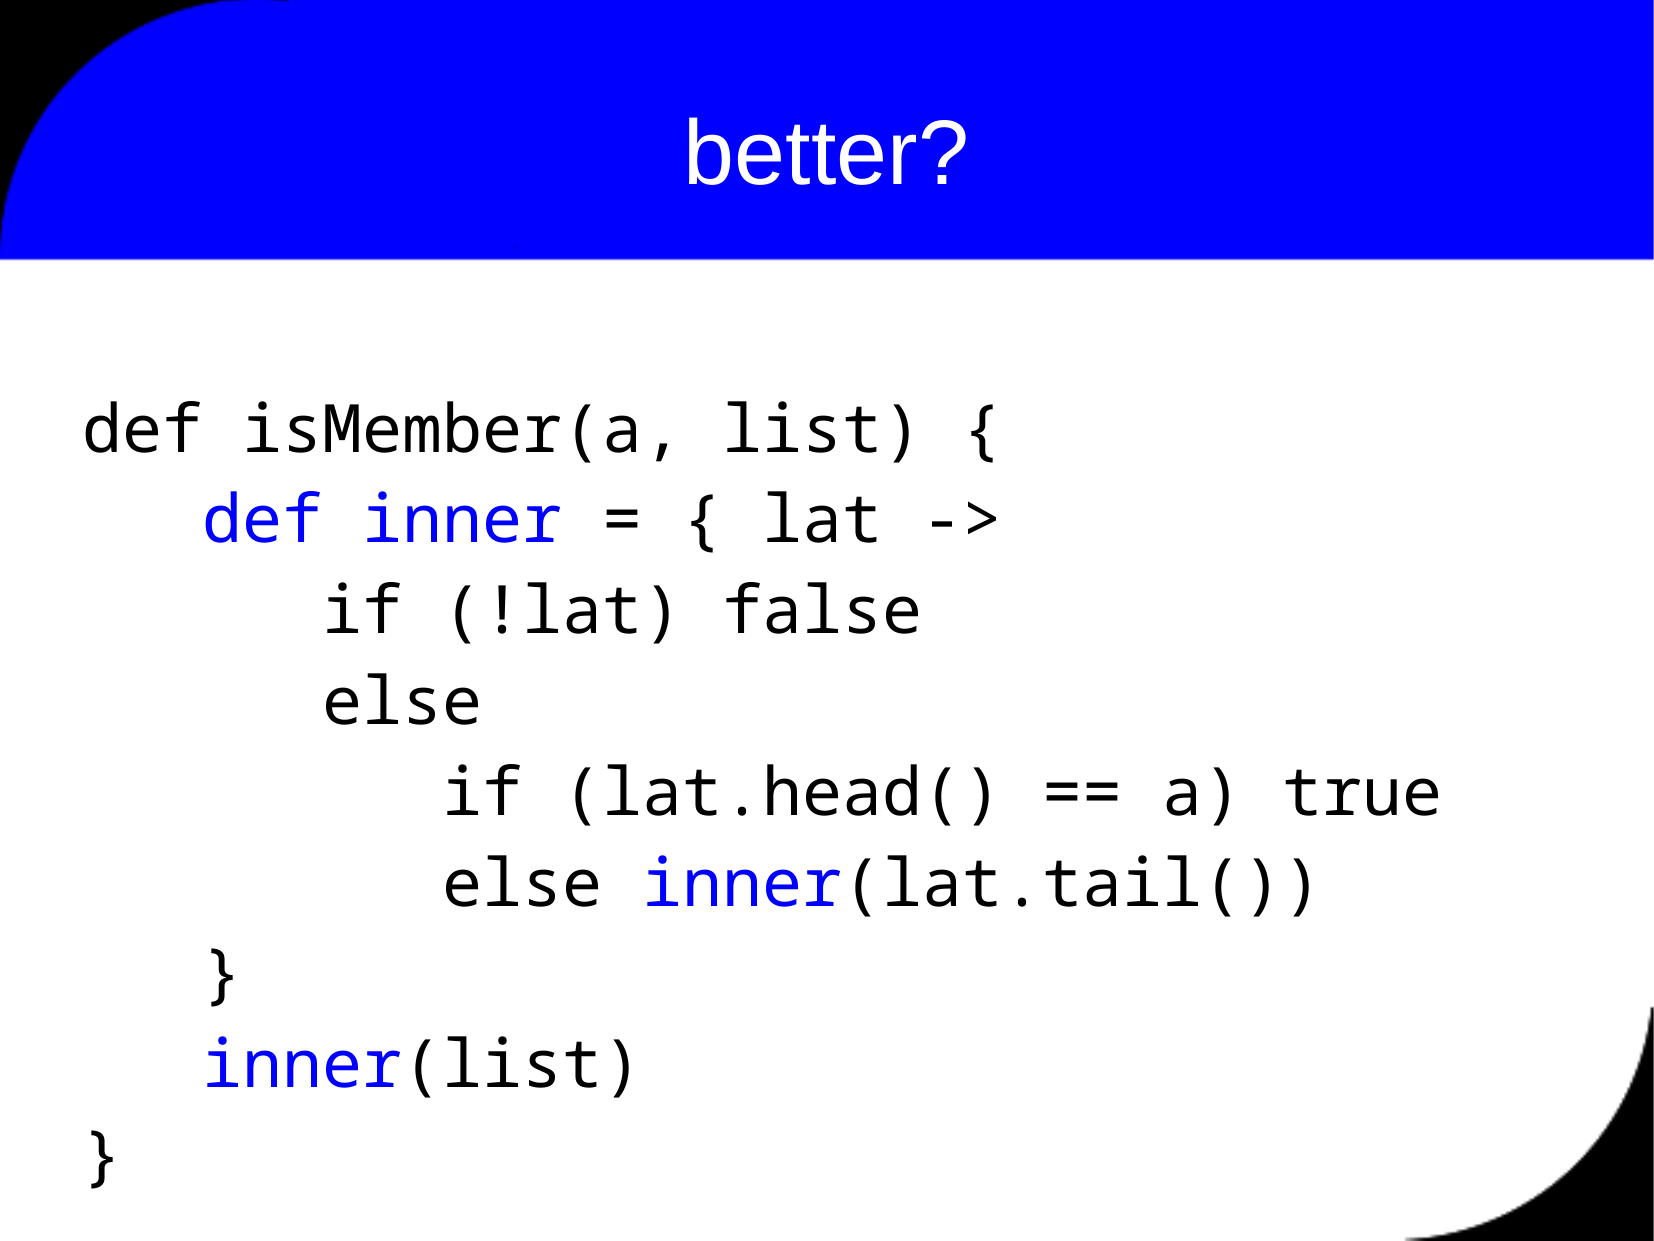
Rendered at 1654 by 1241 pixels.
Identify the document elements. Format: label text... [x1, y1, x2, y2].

title better? [82, 56, 1571, 250]
picture [0, 0, 1654, 1241]
subtitle def isMember(a, list) { def inner = { lat -> if (!lat) false else if (lat.head() == a) true else inner(lat.tail()) } inner(list) } [82, 387, 1571, 1192]
